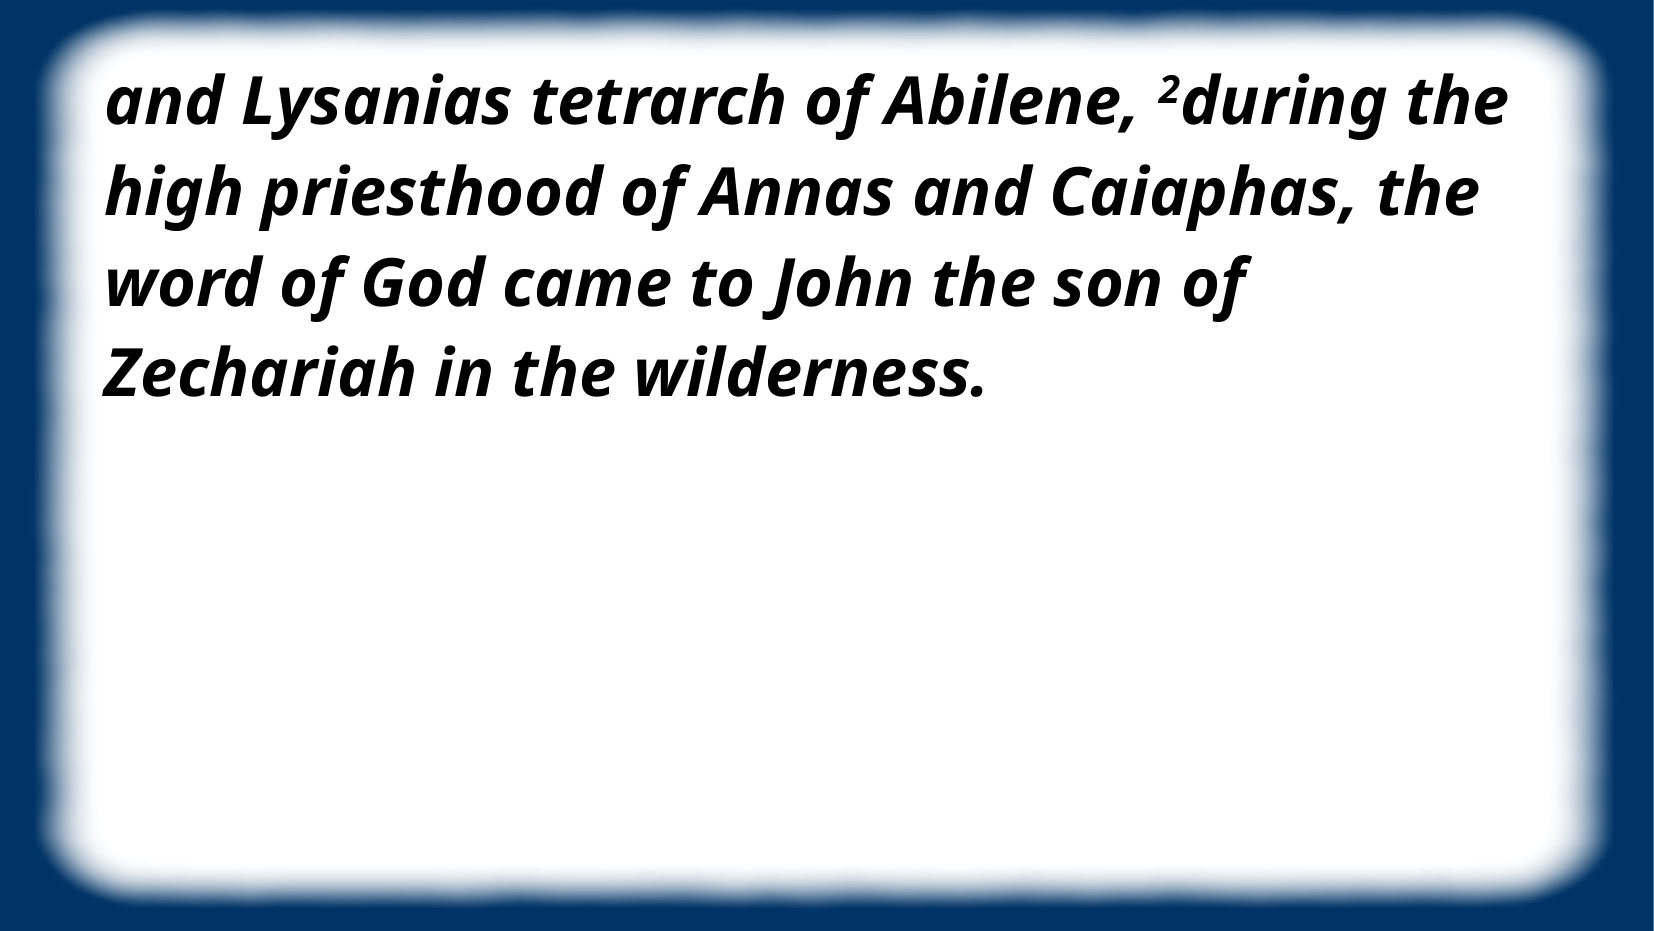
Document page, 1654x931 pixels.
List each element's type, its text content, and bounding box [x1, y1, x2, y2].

picture [0, 0, 1654, 931]
text_box and Lysanias tetrarch of Abilene, 2during the high priesthood of Annas and Caiaphas, the word of God came to John the son of Zechariah in the wilderness. [90, 45, 1561, 416]
